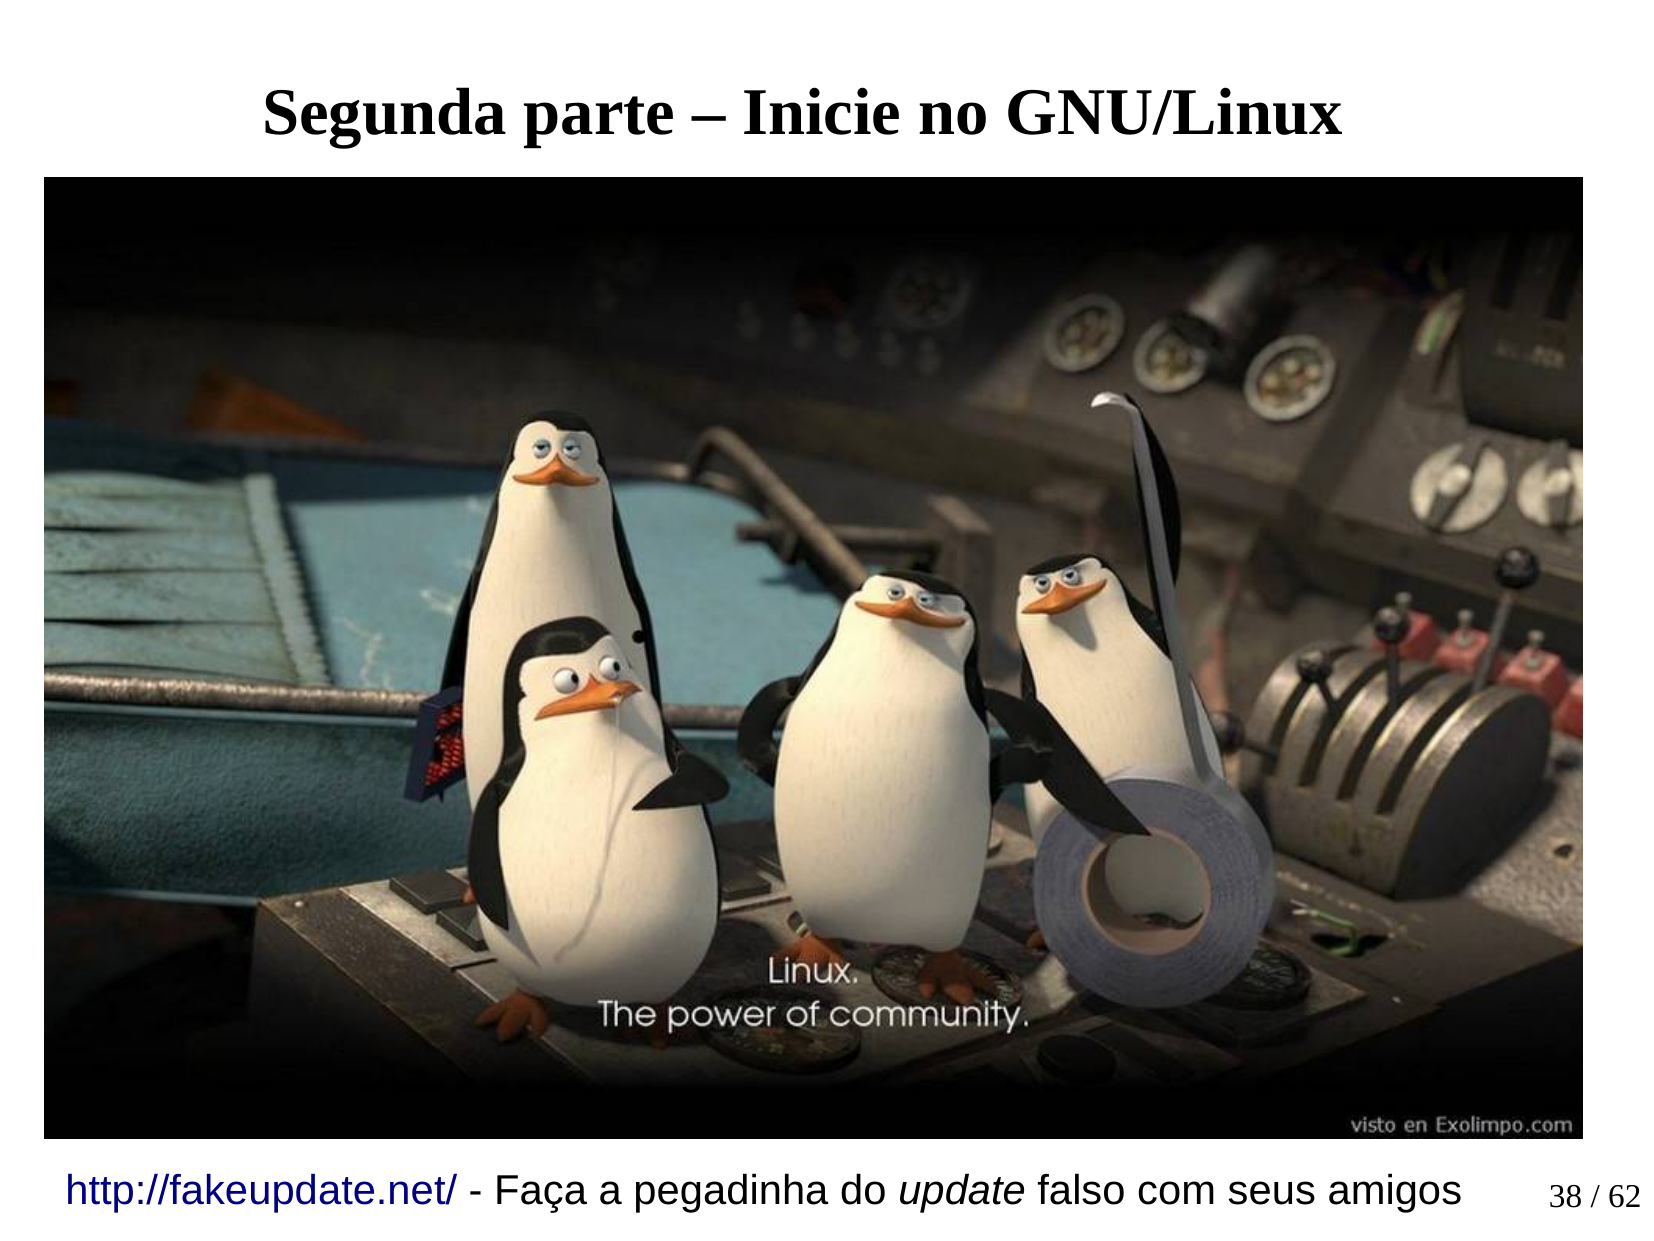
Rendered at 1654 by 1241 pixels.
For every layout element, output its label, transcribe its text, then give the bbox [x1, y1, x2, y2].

title Segunda parte – Inicie no GNU/Linux [59, 35, 1548, 189]
text_box http://fakeupdate.net/ - Faça a pegadinha do update falso com seus amigos [50, 1159, 1478, 1222]
picture [44, 177, 1583, 1139]
